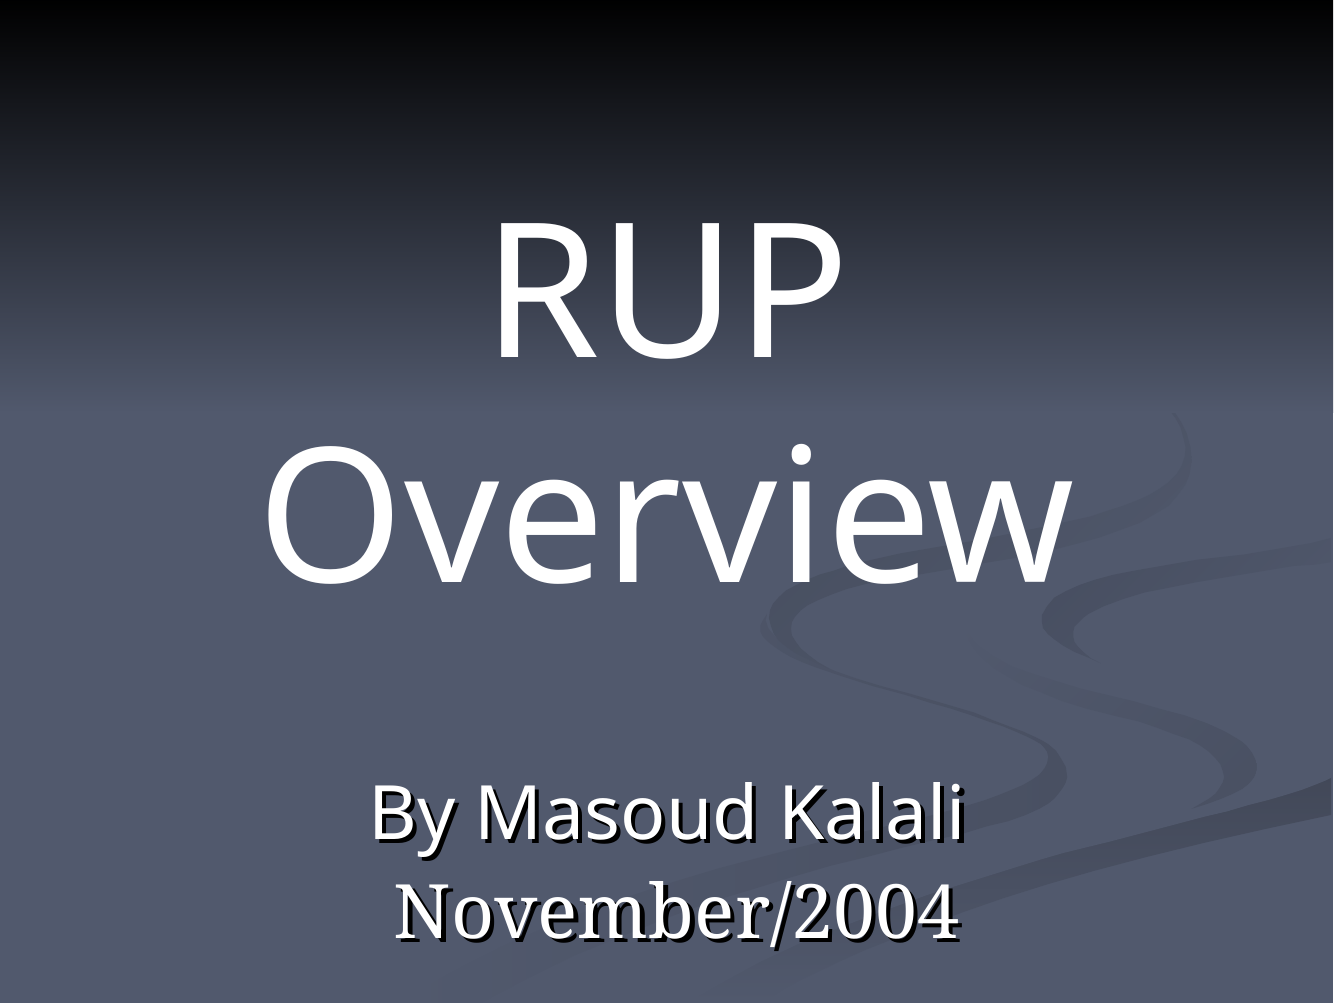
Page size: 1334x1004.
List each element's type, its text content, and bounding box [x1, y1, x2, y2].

subtitle By Masoud Kalali November/2004 [210, 767, 1144, 964]
title RUP Overview [99, 162, 1234, 627]
